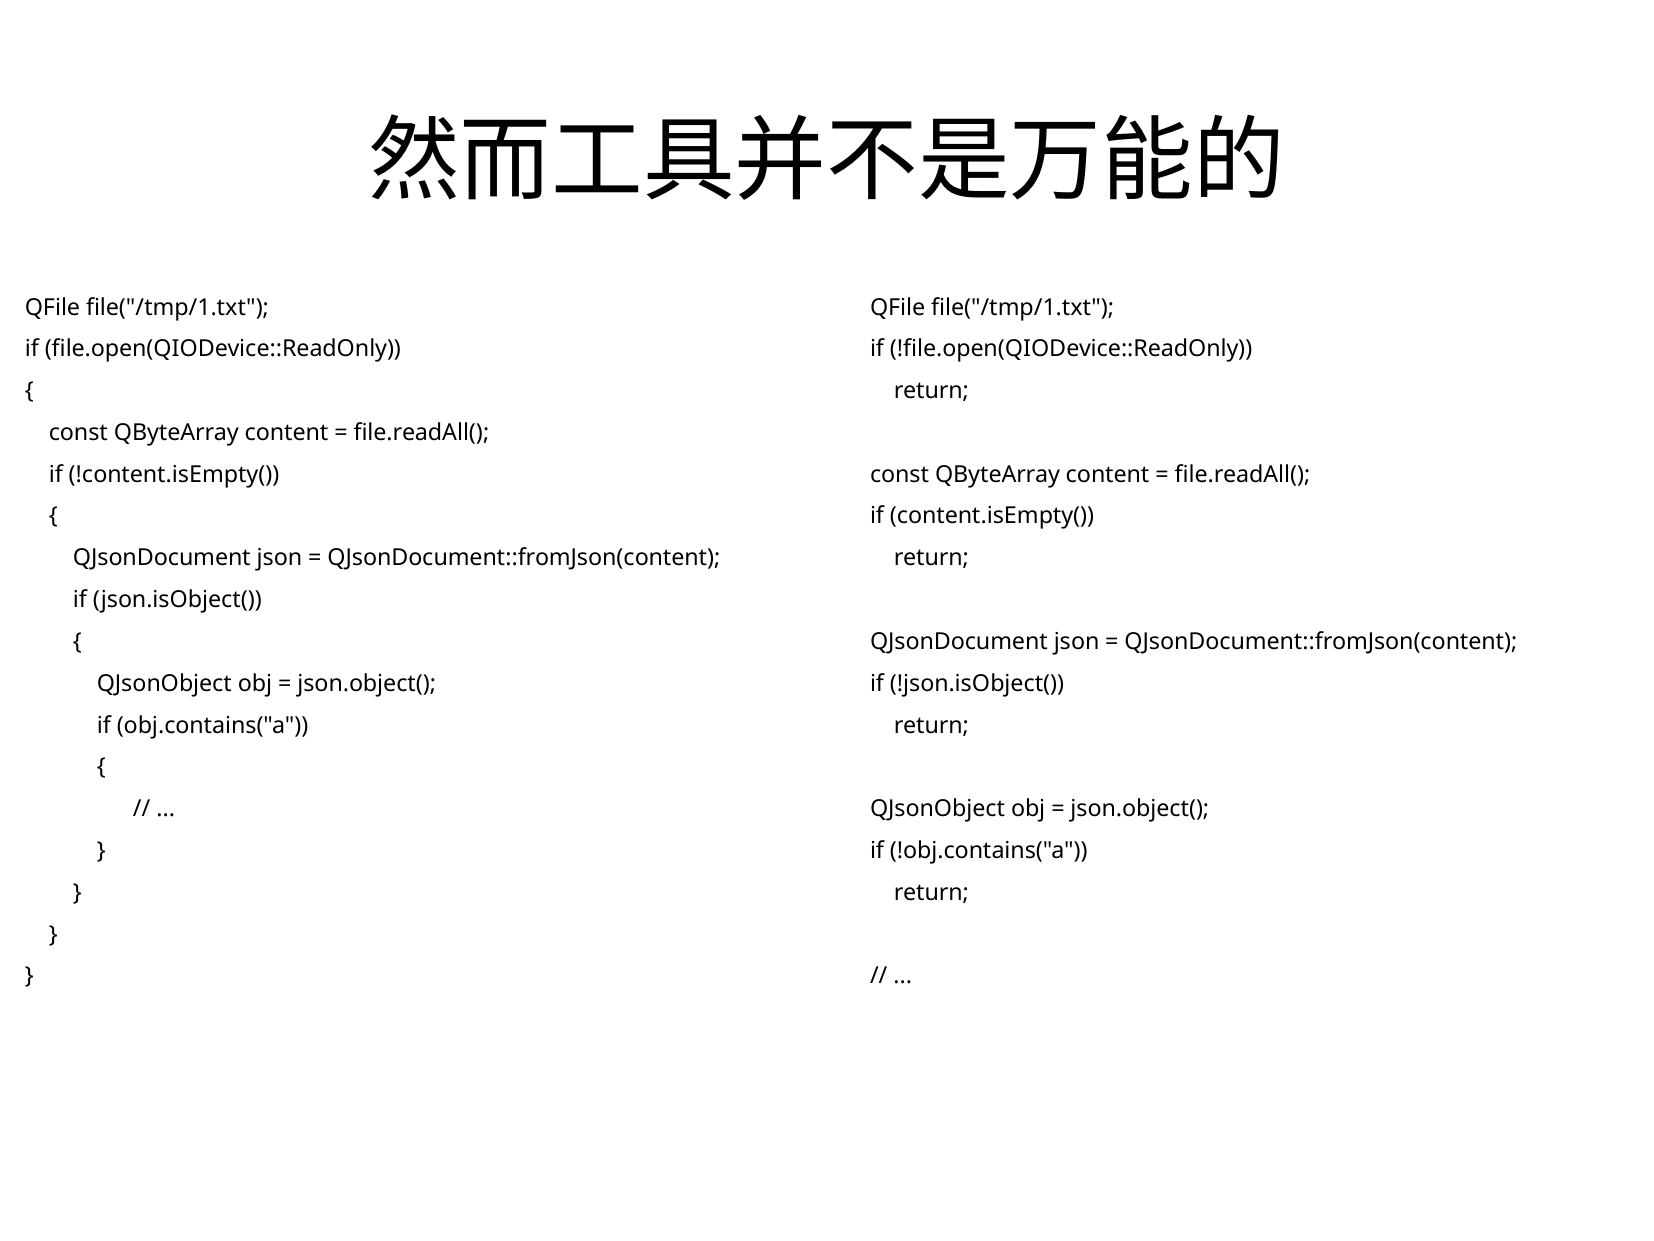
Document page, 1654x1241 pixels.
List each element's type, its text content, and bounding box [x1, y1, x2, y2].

list QFile file("/tmp/1.txt"); if (!file.open(QIODevice::ReadOnly)) return; const QByteArray content = file.readAll(); if (content.isEmpty()) return; QJsonDocument json = QJsonDocument::fromJson(content); if (!json.isObject()) return; QJsonObject obj = json.object(); if (!obj.contains("a")) return; // ... [845, 290, 1642, 1010]
title 然而工具并不是万能的 [82, 49, 1571, 257]
list QFile file("/tmp/1.txt"); if (file.open(QIODevice::ReadOnly)) { const QByteArray content = file.readAll(); if (!content.isEmpty()) { QJsonDocument json = QJsonDocument::fromJson(content); if (json.isObject()) { QJsonObject obj = json.object(); if (obj.contains("a")) { // ... } } } } [0, 290, 845, 1010]
